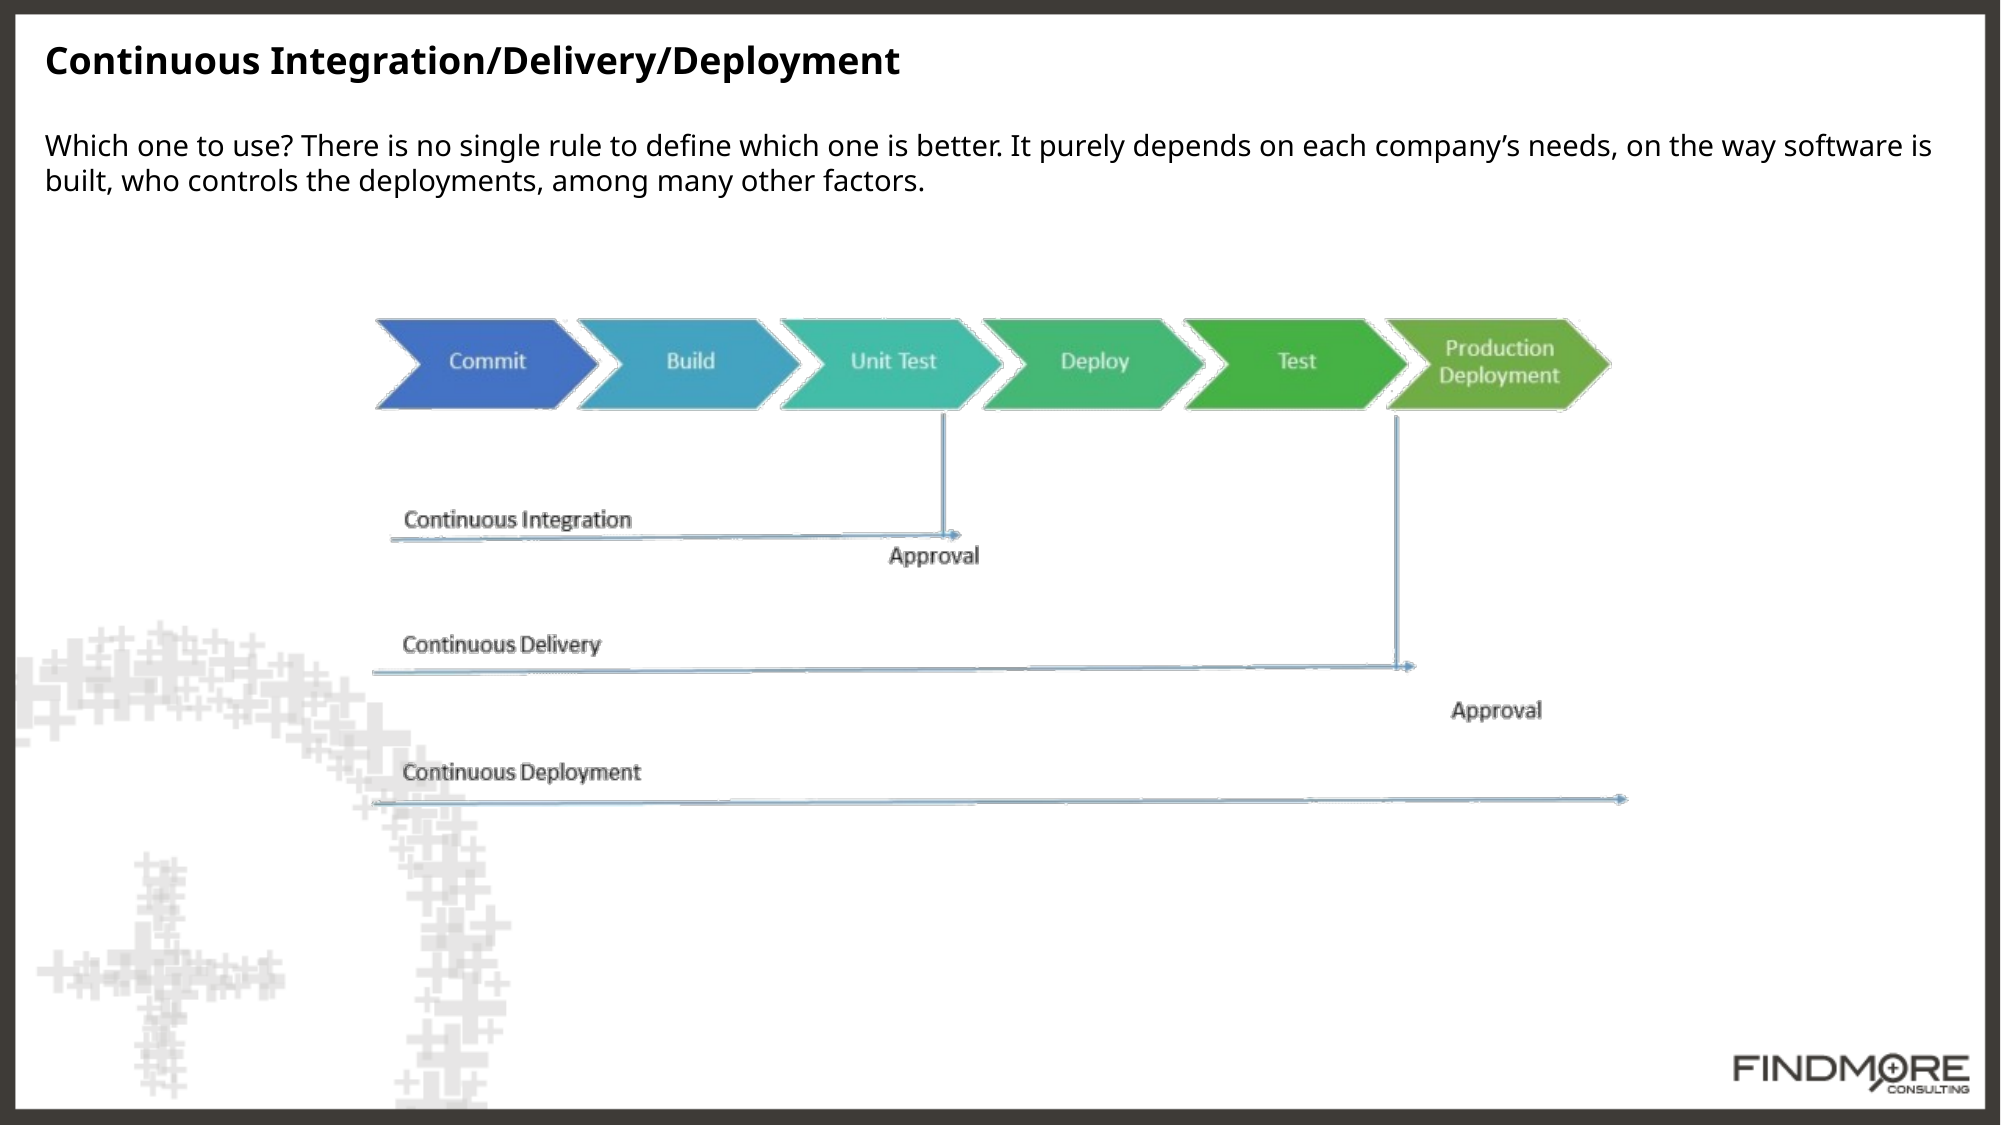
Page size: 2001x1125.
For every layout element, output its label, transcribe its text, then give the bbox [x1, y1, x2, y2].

text_box Continuous Integration/Delivery/Deployment Which one to use? There is no single rule to define which one is better. It purely depends on each company’s needs, on the way software is built, who controls the deployments, among many other factors. [29, 29, 1965, 1054]
picture [0, 0, 2001, 1125]
